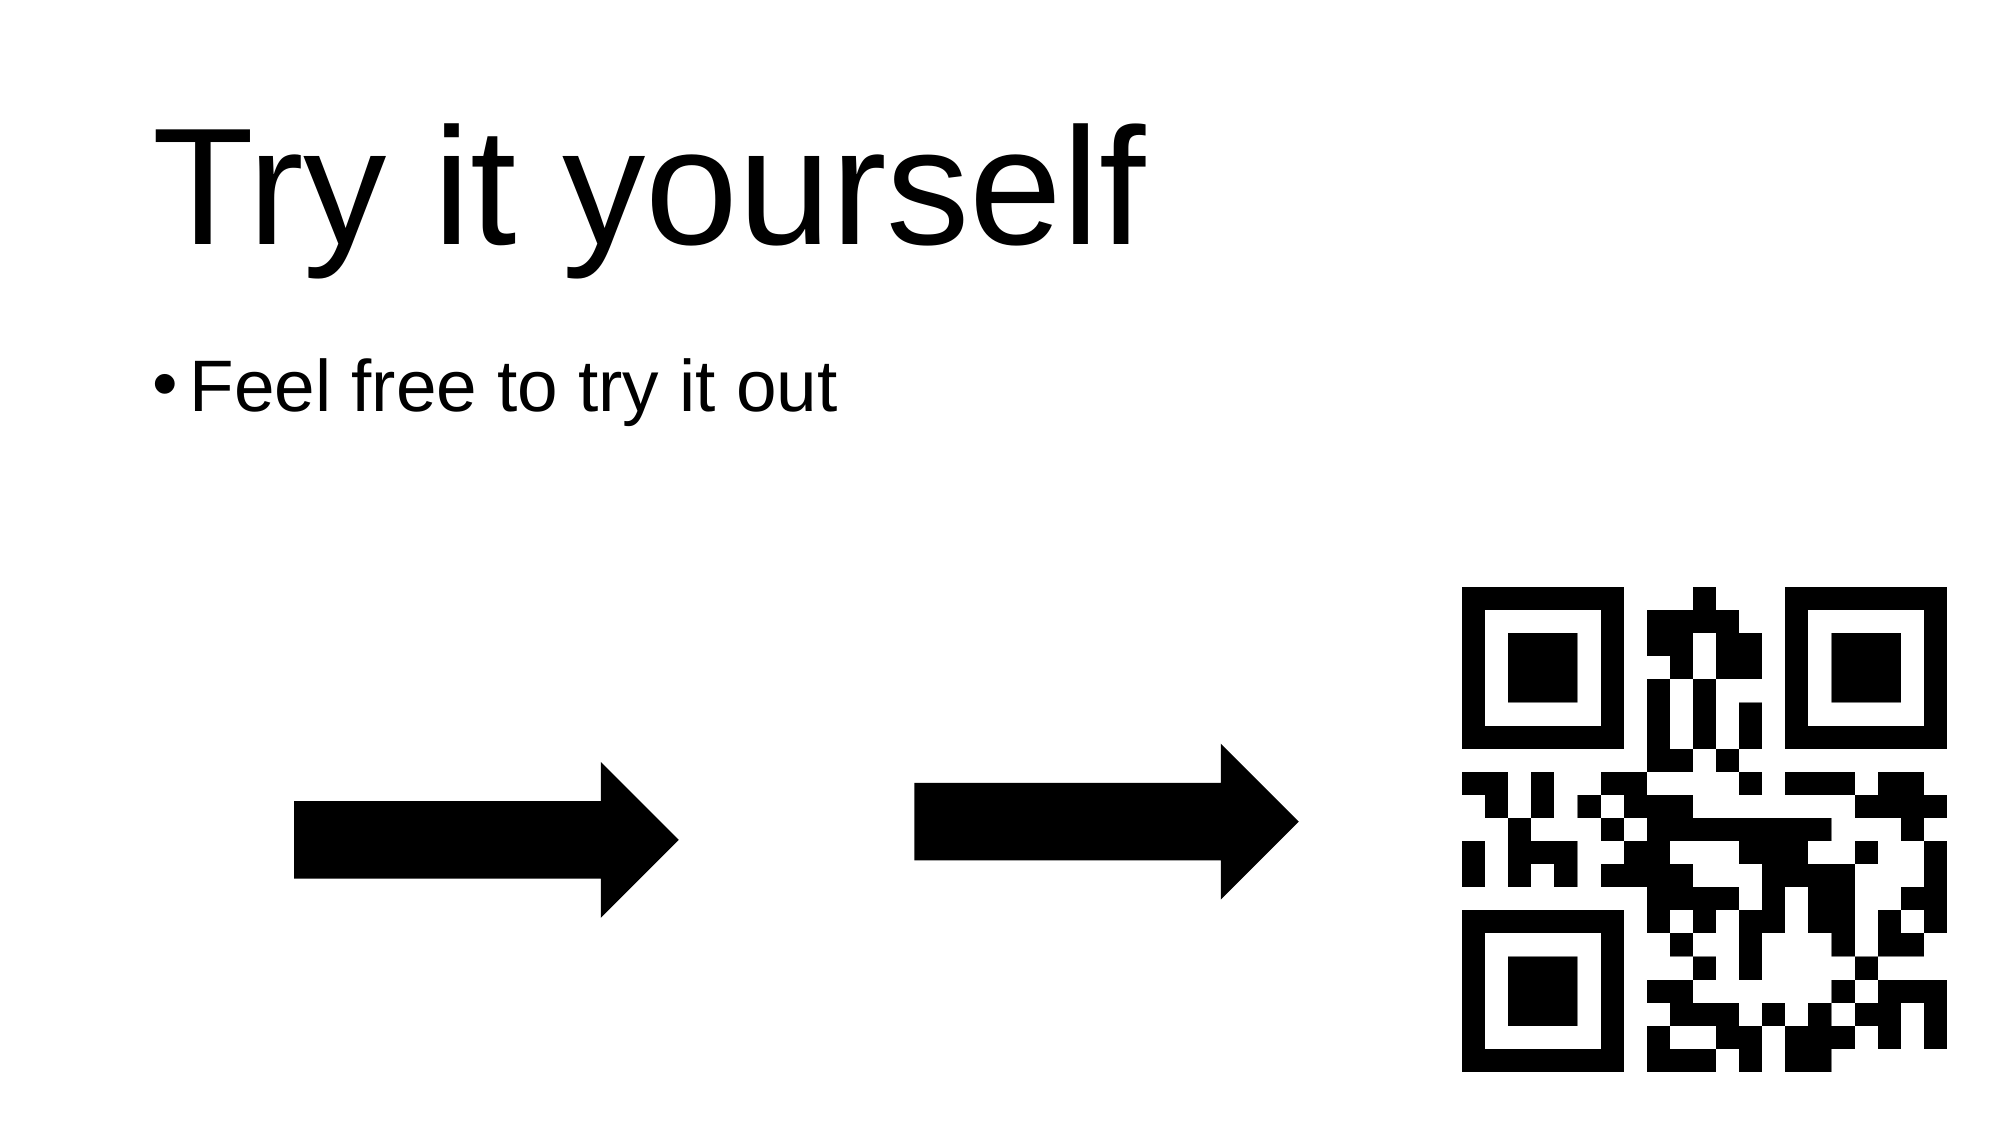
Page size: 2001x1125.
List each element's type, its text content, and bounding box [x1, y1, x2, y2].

title Try it yourself [137, 82, 1863, 300]
text_box [295, 764, 678, 916]
text_box [915, 746, 1298, 898]
list Feel free to try it out [137, 340, 1863, 1014]
picture [1409, 534, 2000, 1125]
